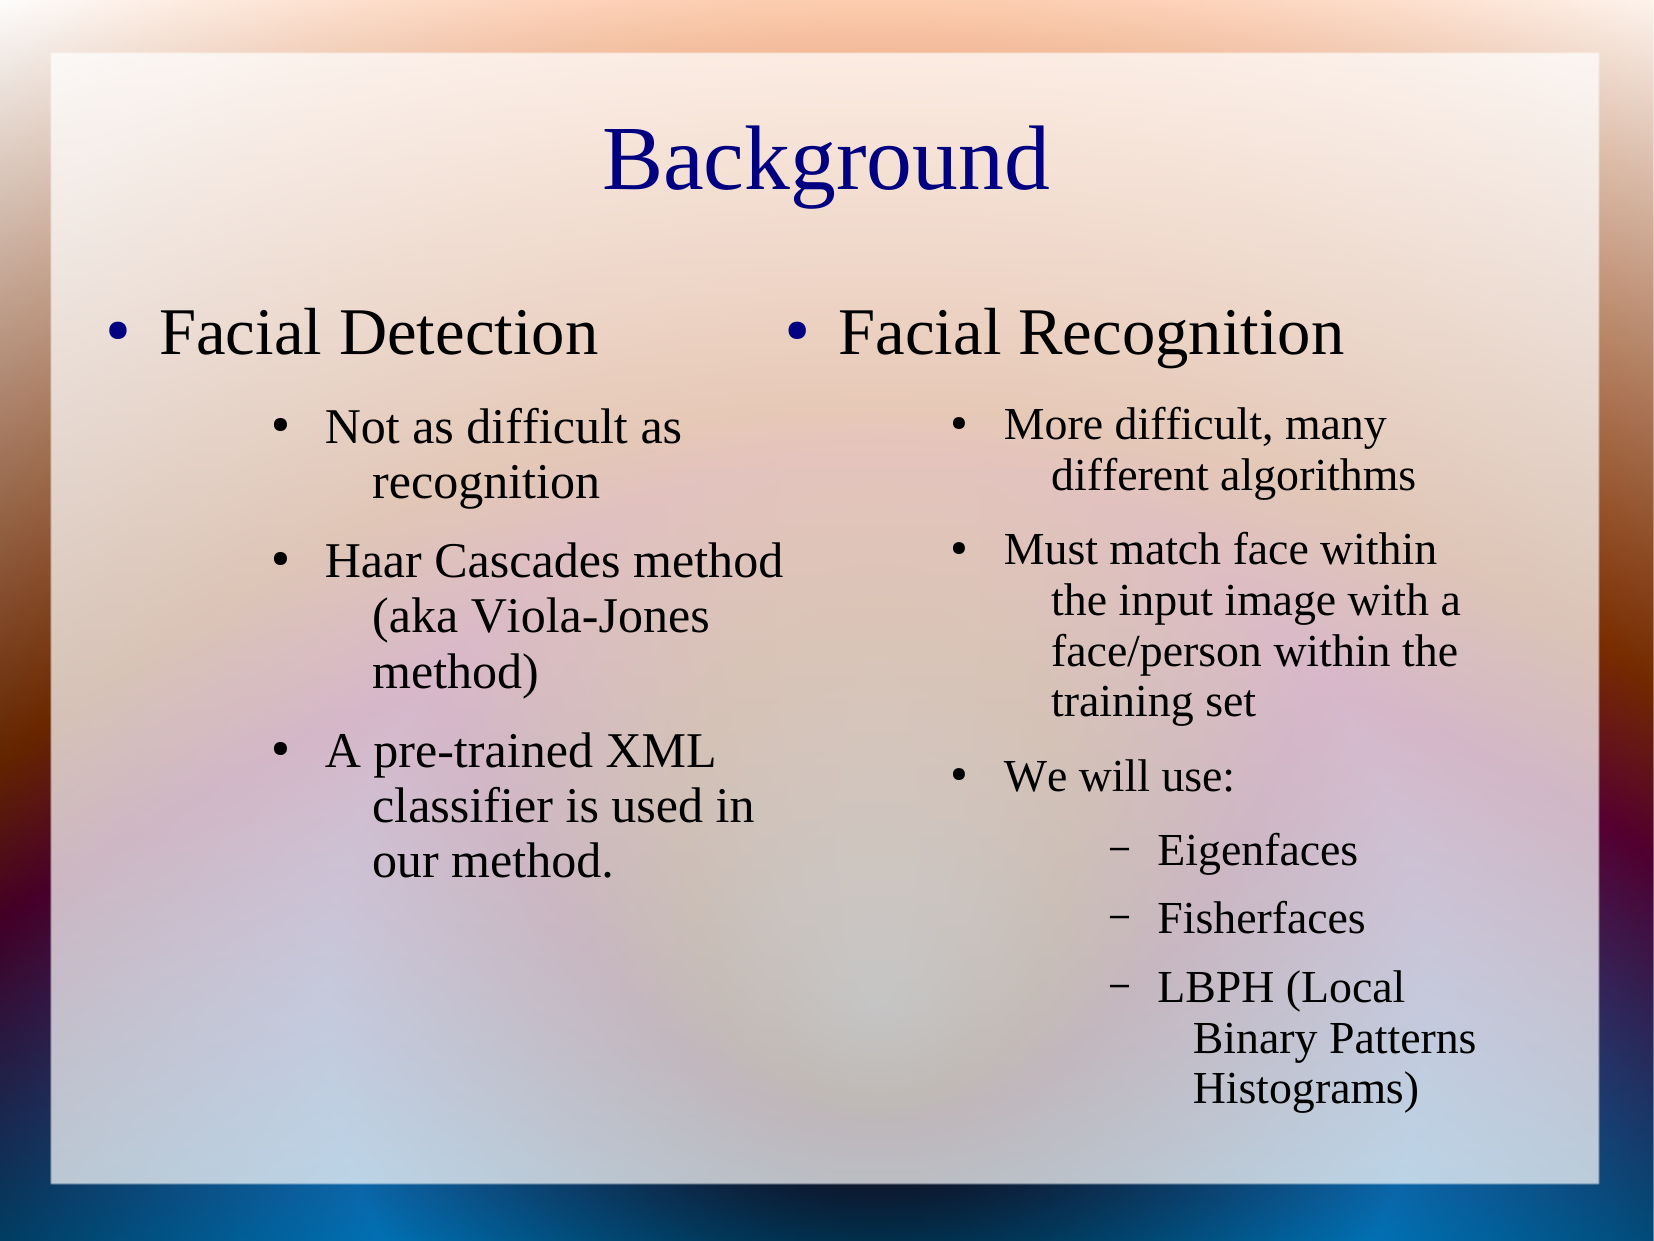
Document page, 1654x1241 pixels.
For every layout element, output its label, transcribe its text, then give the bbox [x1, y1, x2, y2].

title Background [82, 55, 1571, 263]
list Facial Detection Not as difficult as recognition Haar Cascades method (aka Viola-Jones method) A pre-trained XML classifier is used in our method. [88, 295, 767, 1039]
list Facial Recognition More difficult, many different algorithms Must match face within the input image with a face/person within the training set We will use: Eigenfaces Fisherfaces LBPH (Local Binary Patterns Histograms) [767, 295, 1494, 1169]
picture [0, 0, 1654, 1241]
